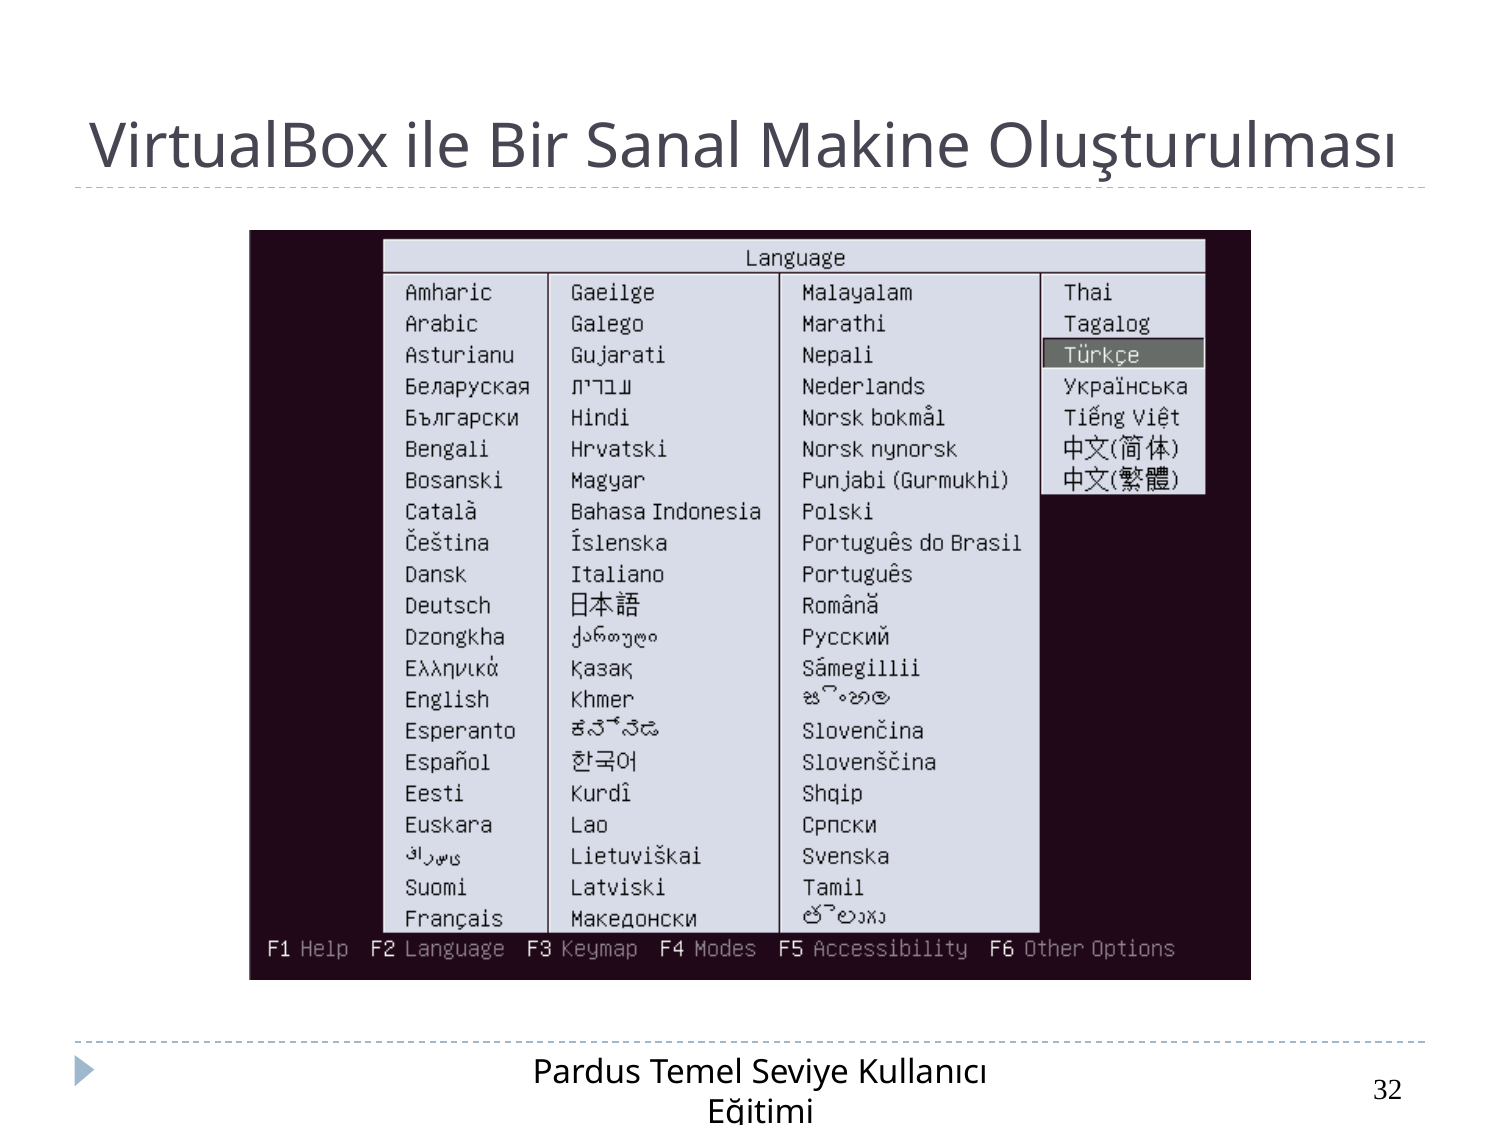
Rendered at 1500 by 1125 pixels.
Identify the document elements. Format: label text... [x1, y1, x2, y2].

picture [249, 230, 1251, 980]
title VirtualBox ile Bir Sanal Makine Oluşturulması [75, 24, 1425, 188]
